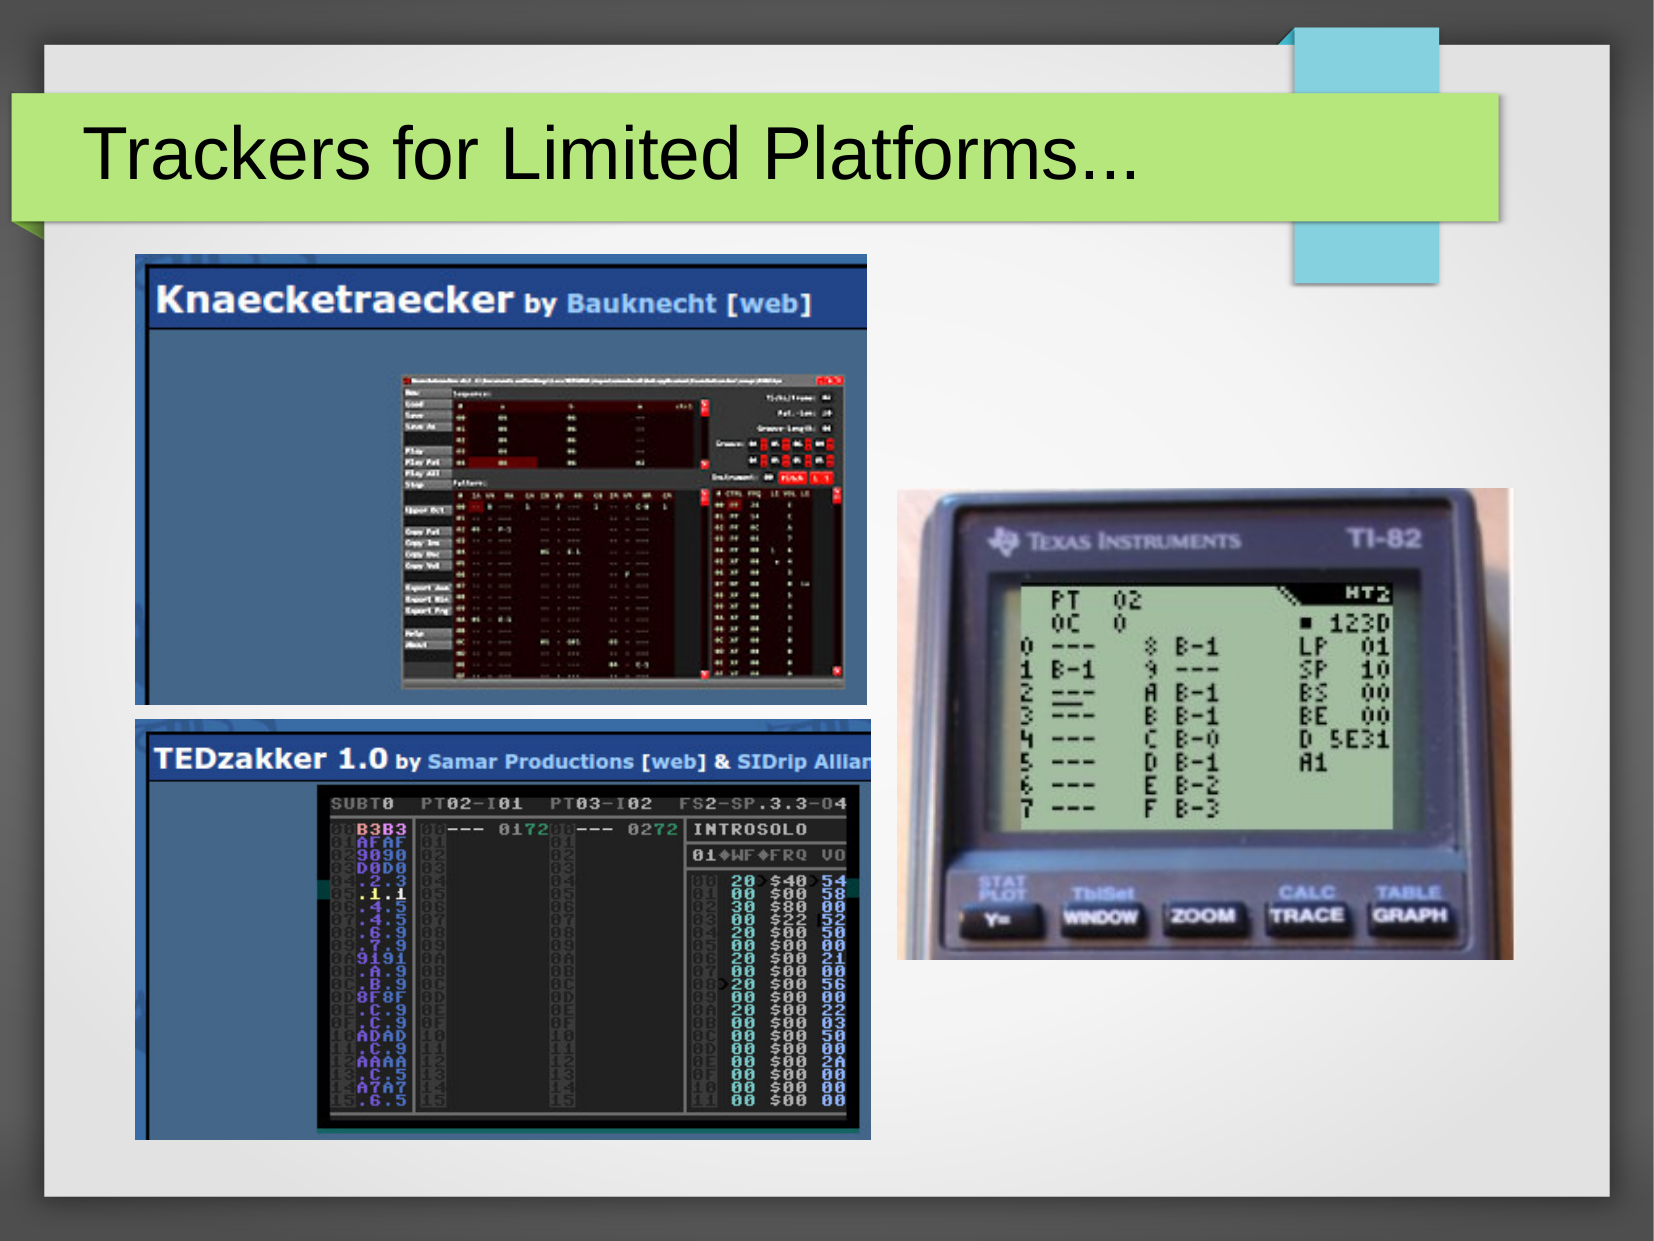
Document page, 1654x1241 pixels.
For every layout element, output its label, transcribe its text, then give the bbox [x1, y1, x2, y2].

picture [0, 0, 1654, 1241]
title Trackers for Limited Platforms... [82, 94, 1264, 213]
